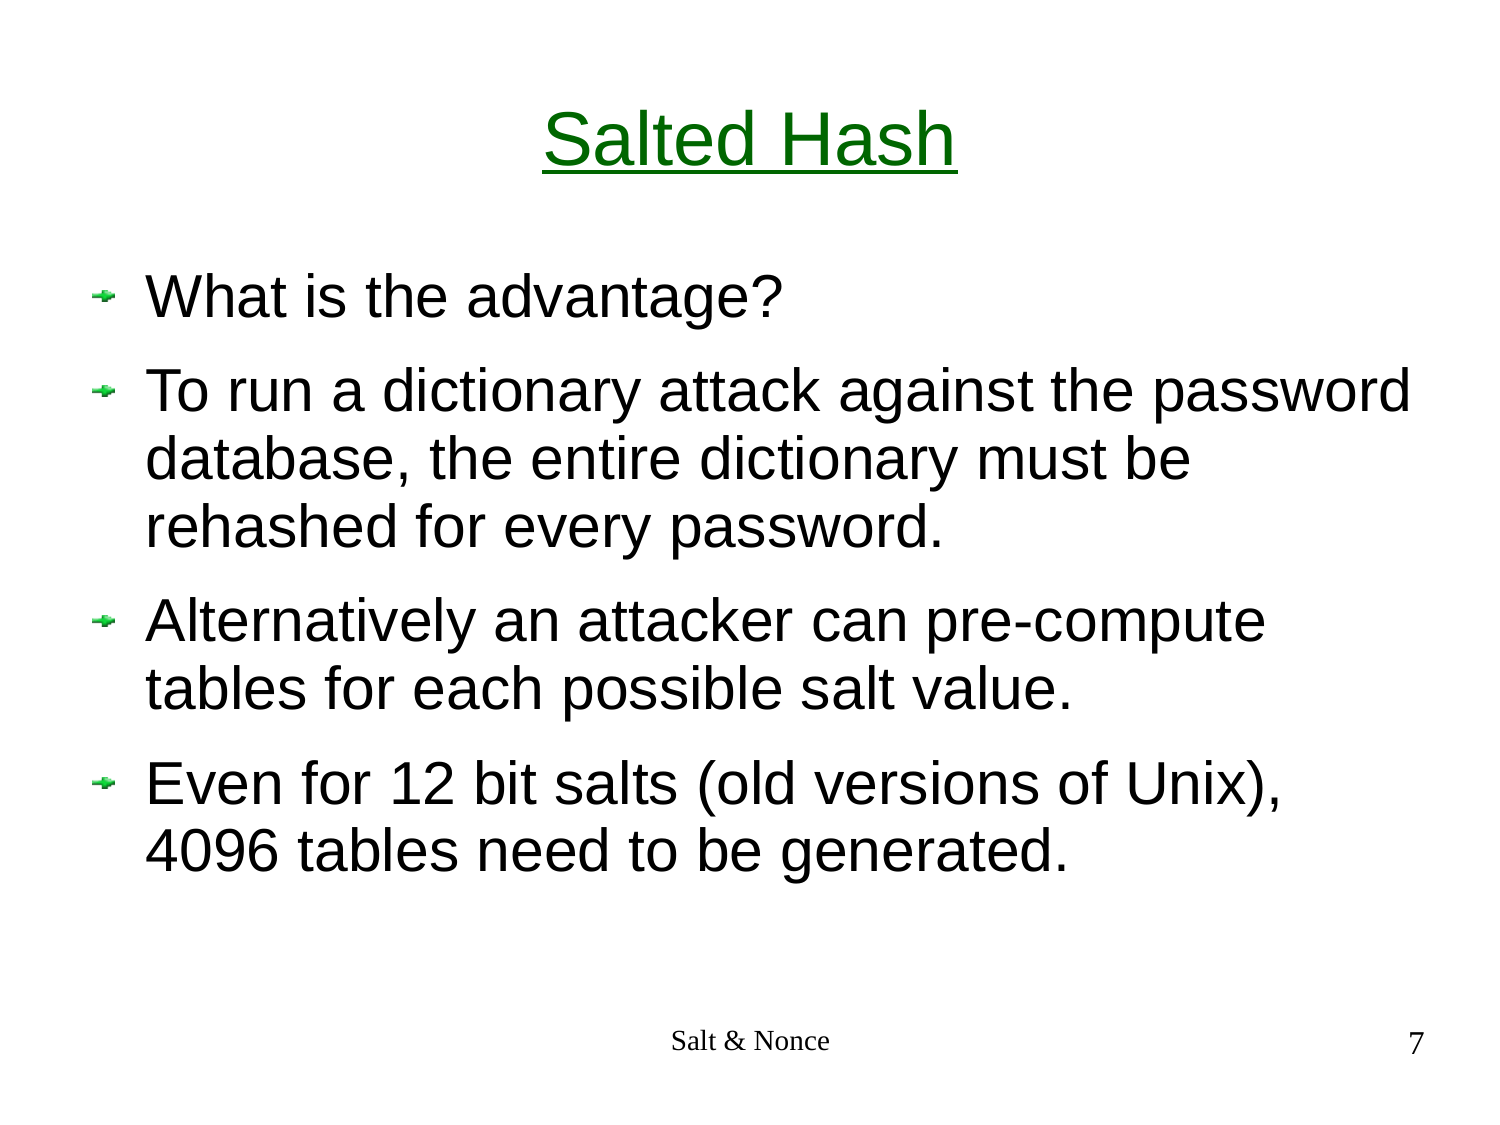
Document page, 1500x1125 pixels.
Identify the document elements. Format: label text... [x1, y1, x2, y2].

title Salted Hash [75, 45, 1425, 233]
list What is the advantage? To run a dictionary attack against the password database, the entire dictionary must be rehashed for every password. Alternatively an attacker can pre-compute tables for each possible salt value. Even for 12 bit salts (old versions of Unix), 4096 tables need to be generated. [75, 262, 1425, 1006]
